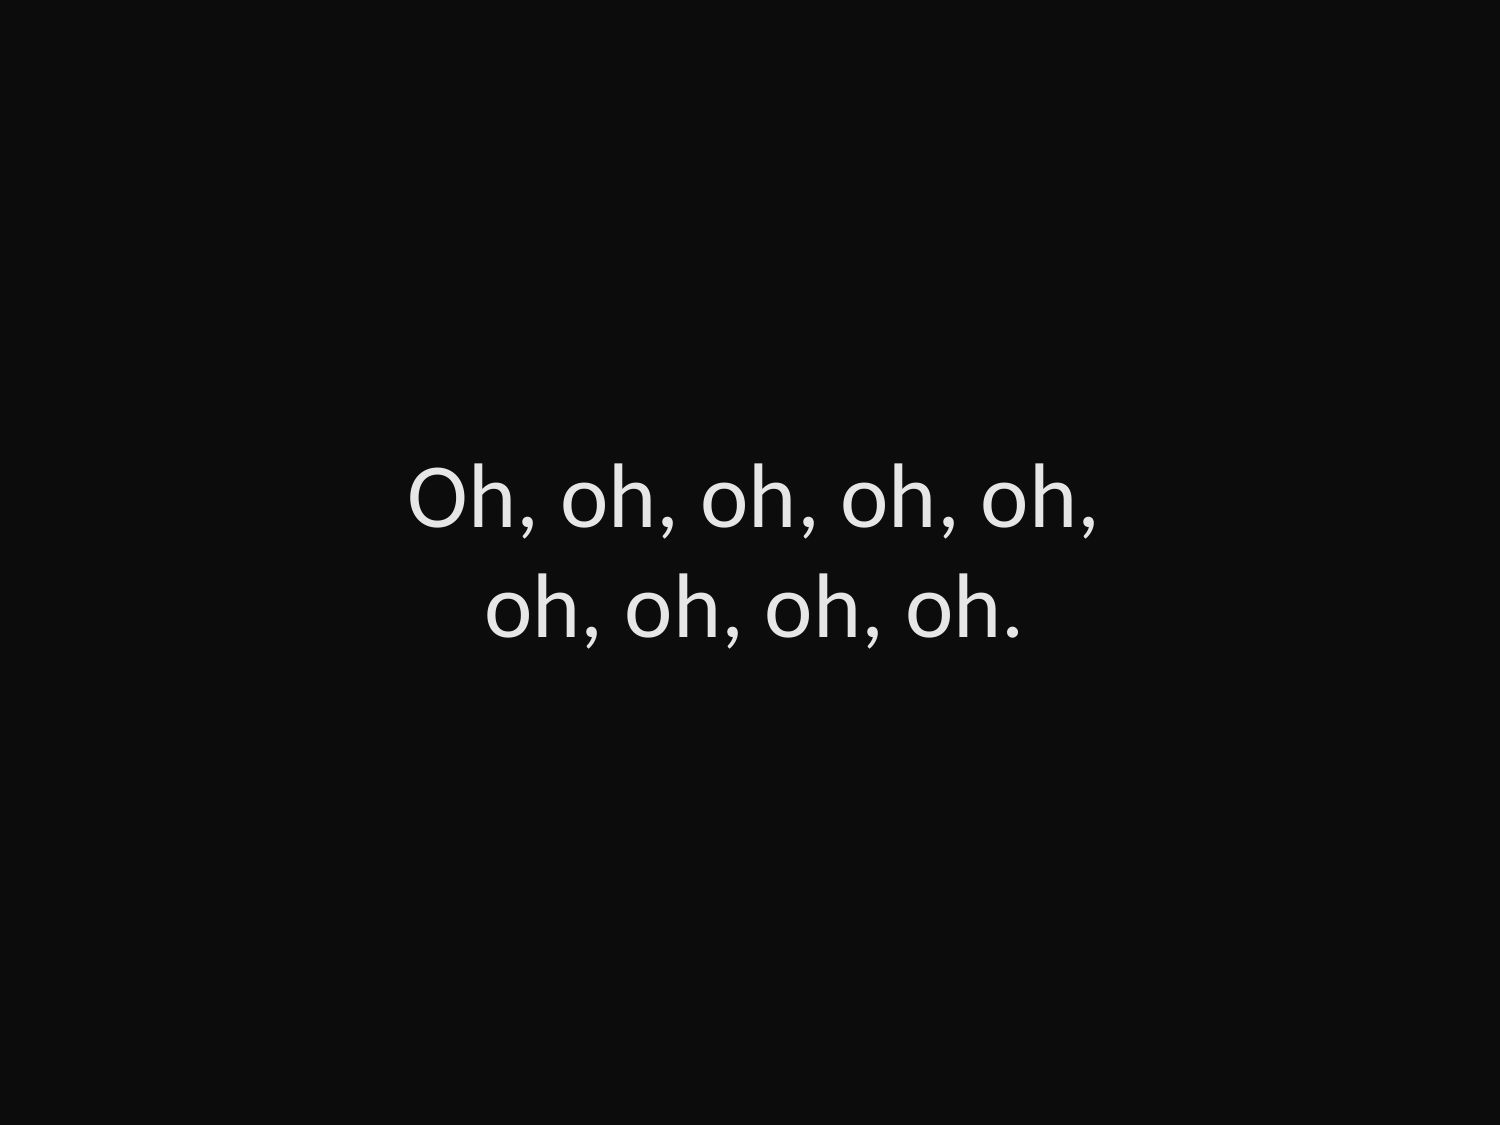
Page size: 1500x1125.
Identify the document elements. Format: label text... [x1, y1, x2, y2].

title Oh, oh, oh, oh, oh, oh, oh, oh, oh. [75, 45, 1436, 1047]
